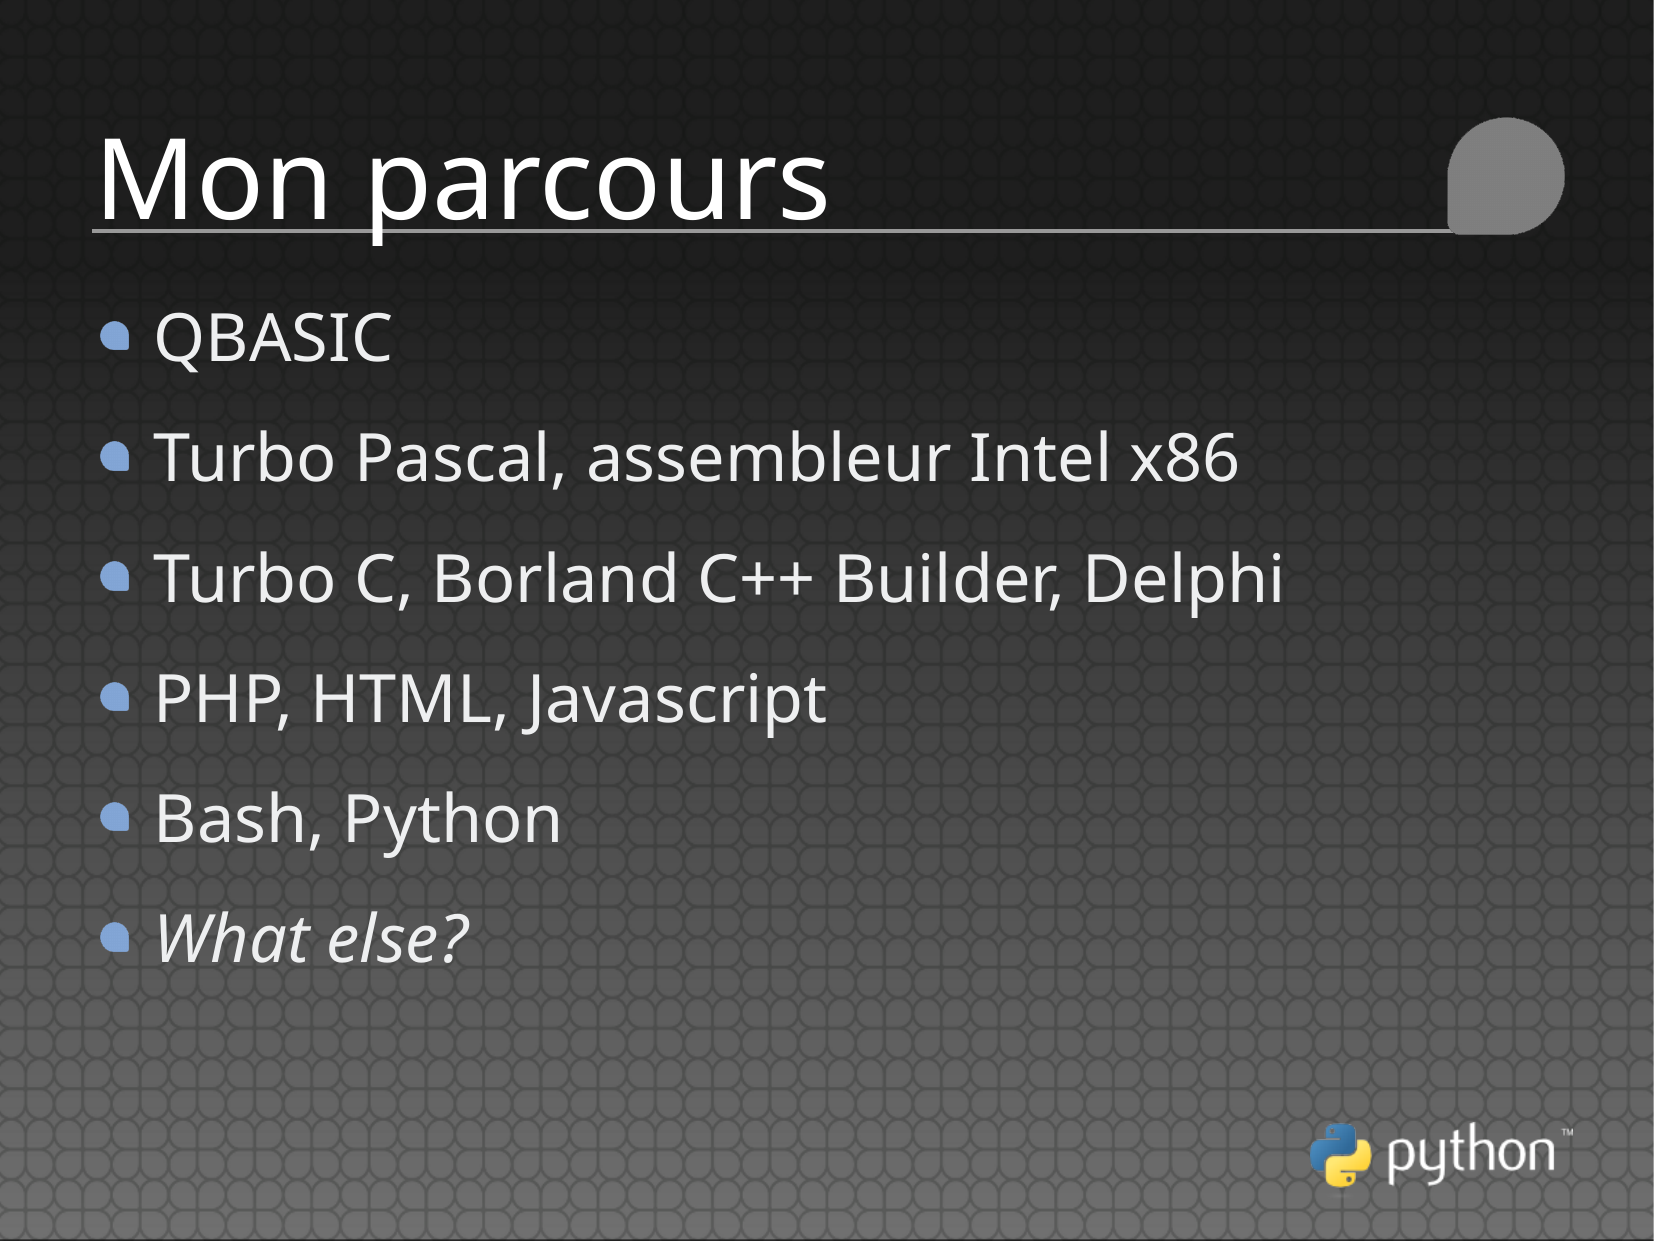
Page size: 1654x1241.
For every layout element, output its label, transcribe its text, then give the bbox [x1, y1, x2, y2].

picture [0, 0, 1654, 1241]
list QBASIC Turbo Pascal, assembleur Intel x86 Turbo C, Borland C++ Builder, Delphi PHP, HTML, Javascript Bash, Python What else? [82, 290, 1571, 1094]
title Mon parcours [94, 100, 1426, 251]
